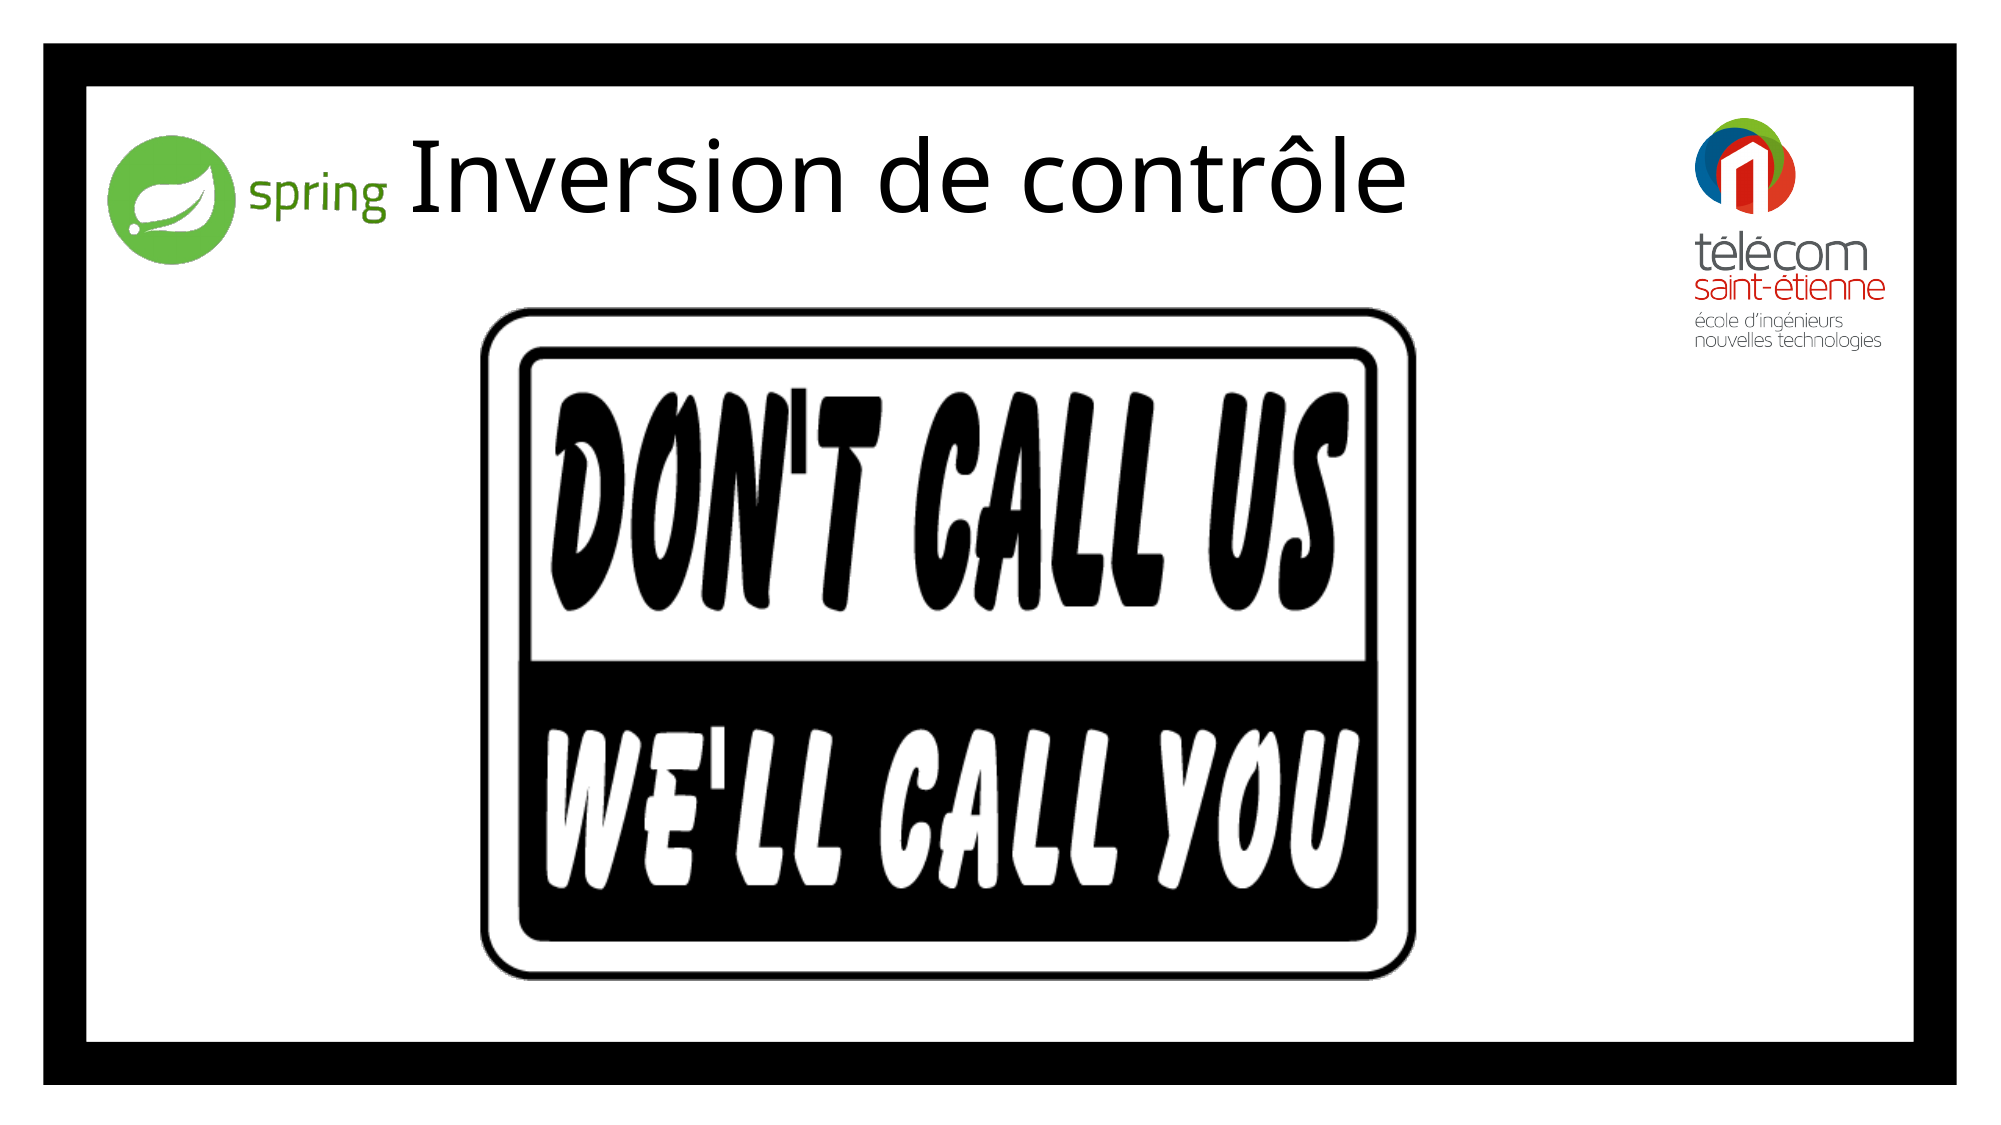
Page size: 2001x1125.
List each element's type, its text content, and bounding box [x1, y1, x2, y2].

picture [1695, 118, 1885, 351]
picture [479, 306, 1418, 981]
title Inversion de contrôle [389, 105, 1869, 272]
picture [106, 129, 390, 272]
